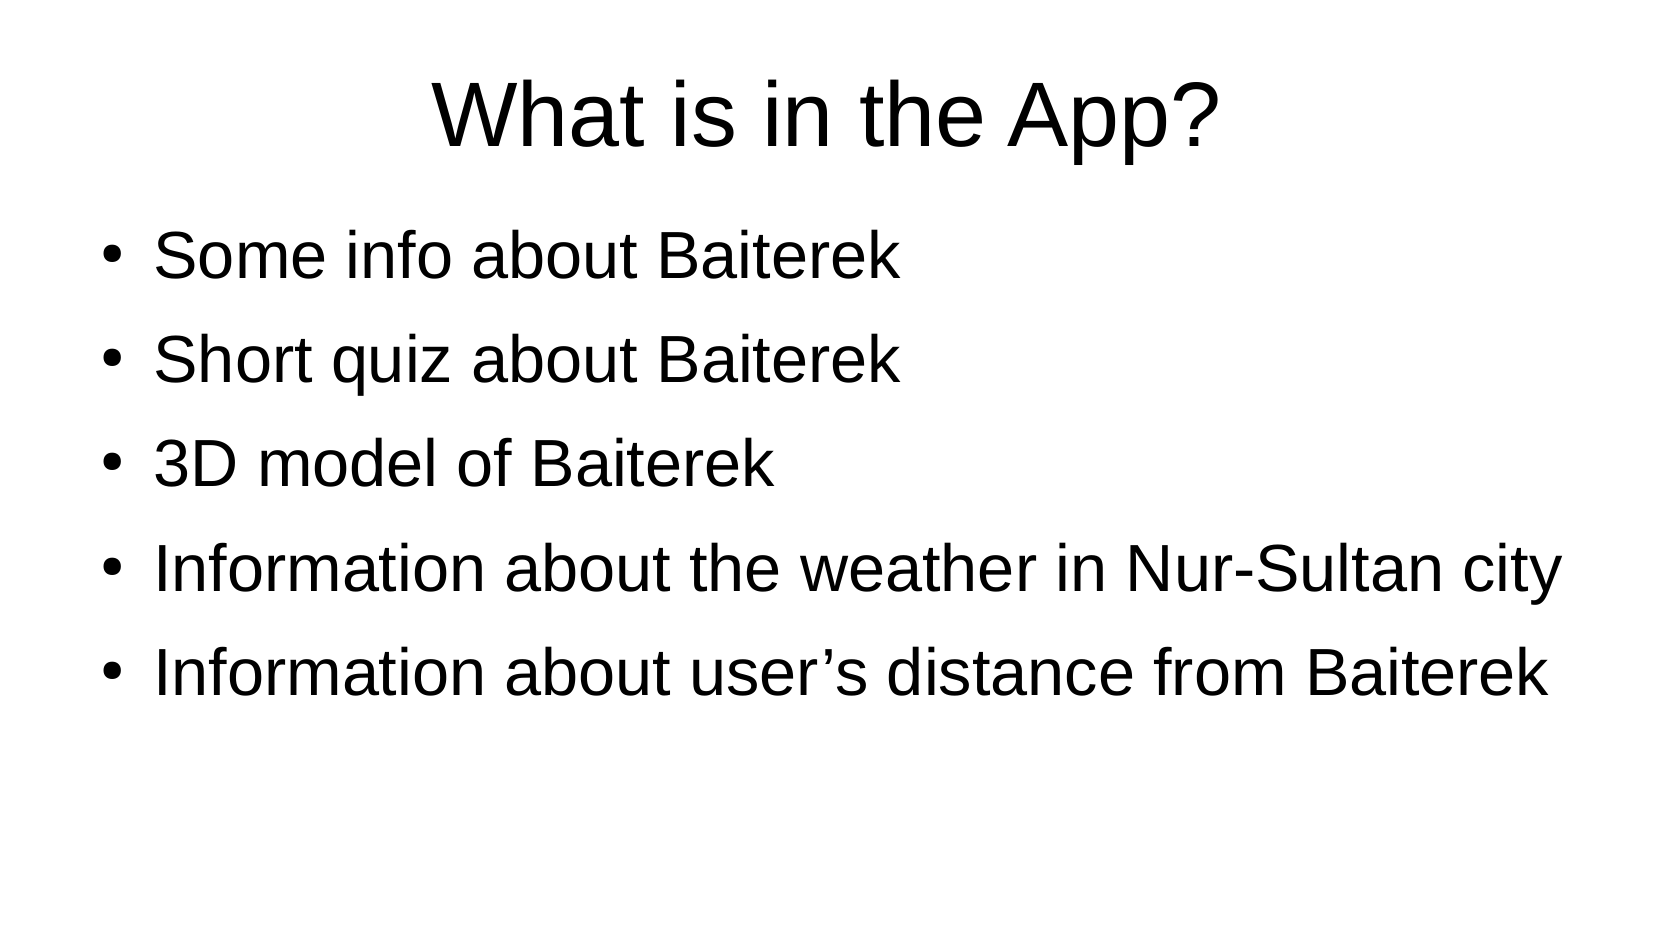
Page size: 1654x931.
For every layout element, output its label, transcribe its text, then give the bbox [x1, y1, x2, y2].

list Some info about Baiterek Short quiz about Baiterek 3D model of Baiterek Information about the weather in Nur-Sultan city Information about user’s distance from Baiterek [82, 217, 1571, 758]
title What is in the App? [82, 37, 1571, 193]
